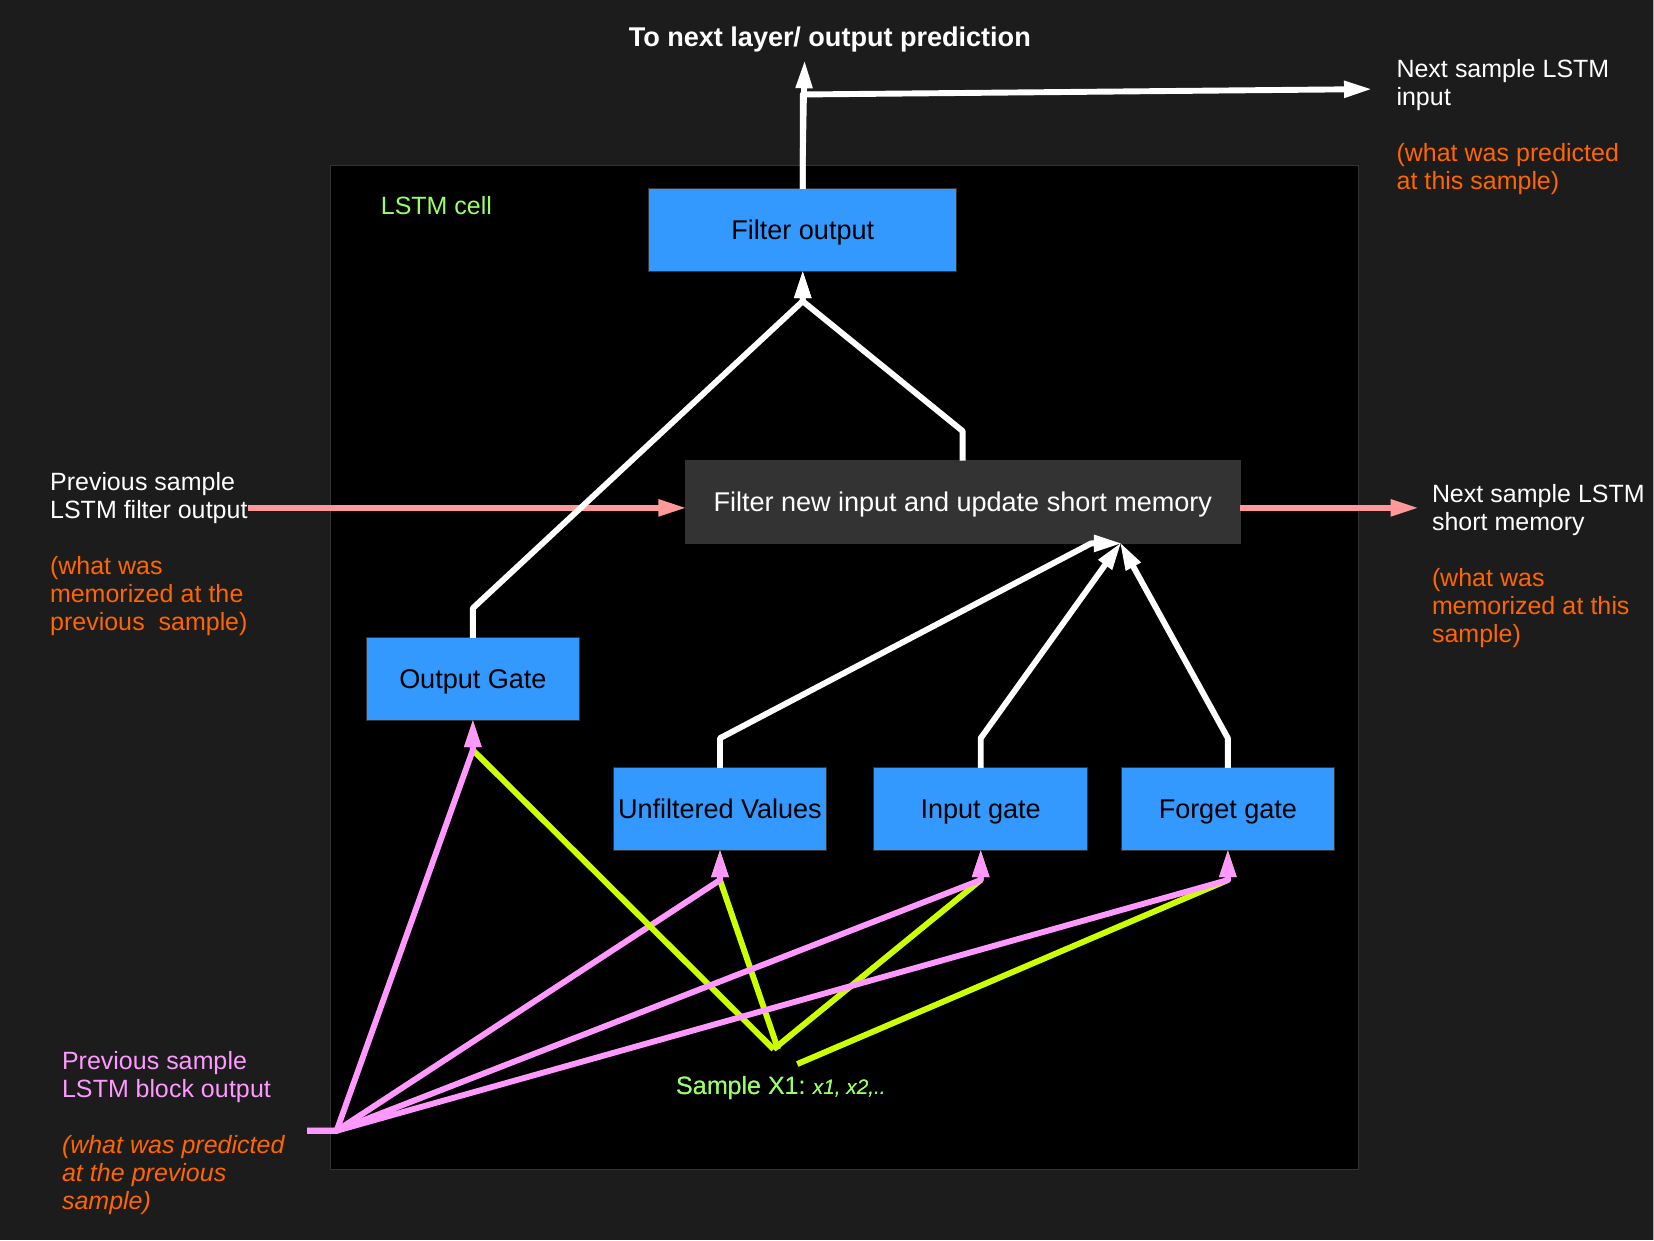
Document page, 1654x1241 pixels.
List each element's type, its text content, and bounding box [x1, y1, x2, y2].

text_box [721, 546, 1115, 965]
text_box [414, 990, 734, 1105]
text_box LSTM cell [366, 184, 709, 284]
text_box [590, 306, 959, 507]
text_box To next layer/ output prediction [614, 14, 1052, 95]
text_box Previous sample LSTM filter output (what was memorized at the previous sample) [35, 460, 296, 644]
text_box Filter output [709, 188, 957, 272]
text_box [330, 165, 802, 505]
text_box [804, 165, 1359, 505]
text_box [756, 892, 960, 1006]
text_box Next sample LSTM short memory (what was memorized at this sample) [1417, 472, 1654, 656]
text_box Sample X1: x1, x2,.. [661, 1064, 934, 1158]
text_box [370, 931, 702, 1114]
text_box [749, 1015, 772, 1042]
text_box [344, 757, 644, 1121]
text_box Next sample LSTM input (what was predicted at this sample) [1381, 47, 1642, 203]
text_box Output Gate [366, 637, 580, 721]
text_box [330, 511, 1359, 1170]
text_box Forget gate [1121, 767, 1335, 851]
text_box [717, 974, 760, 1013]
text_box Previous sample LSTM block output (what was predicted at the previous sample) [47, 1039, 308, 1223]
text_box Input gate [873, 767, 1088, 851]
text_box [867, 546, 1227, 978]
text_box [770, 994, 835, 1040]
text_box [330, 511, 571, 1127]
text_box Unfiltered Values [613, 767, 827, 851]
text_box [474, 509, 1081, 921]
text_box Filter new input and update short memory [685, 460, 1241, 544]
text_box [656, 886, 746, 981]
